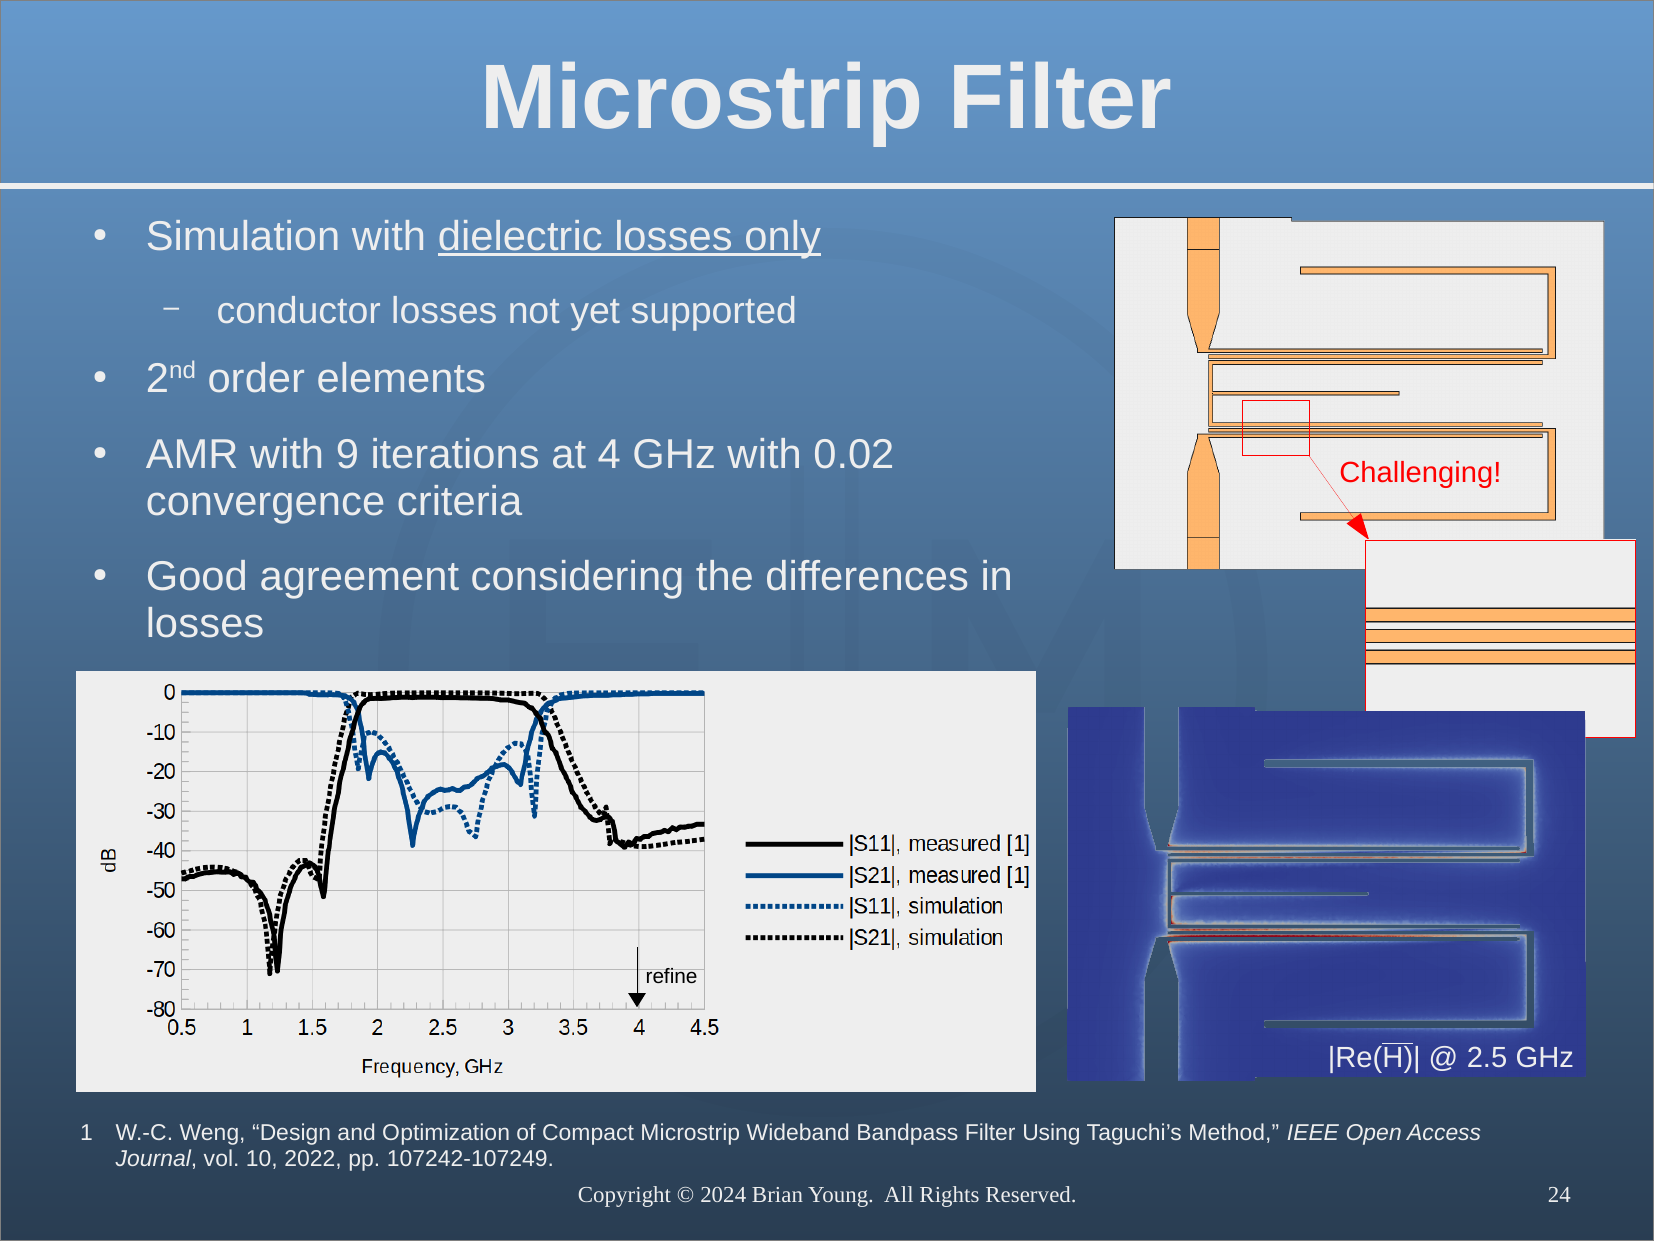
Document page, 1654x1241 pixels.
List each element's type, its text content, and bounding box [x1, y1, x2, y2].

list Simulation with dielectric losses only conductor losses not yet supported 2nd order elements AMR with 9 iterations at 4 GHz with 0.02 convergence criteria Good agreement considering the differences in losses [75, 213, 1096, 661]
picture [76, 671, 1036, 1092]
text_box refine [638, 957, 721, 1003]
picture [1065, 215, 1636, 1084]
text_box refine [630, 957, 637, 993]
text_box Challenging! [1324, 449, 1520, 497]
text_box |Re(H)| @ 2.5 GHz [1313, 1034, 1614, 1082]
text_box W.-C. Weng, “Design and Optimization of Compact Microstrip Wideband Bandpass Filter Using Taguchi’s Method,” IEEE Open Access Journal, vol. 10, 2022, pp. 107242-107249. [65, 1112, 1576, 1179]
title Microstrip Filter [82, 31, 1571, 163]
